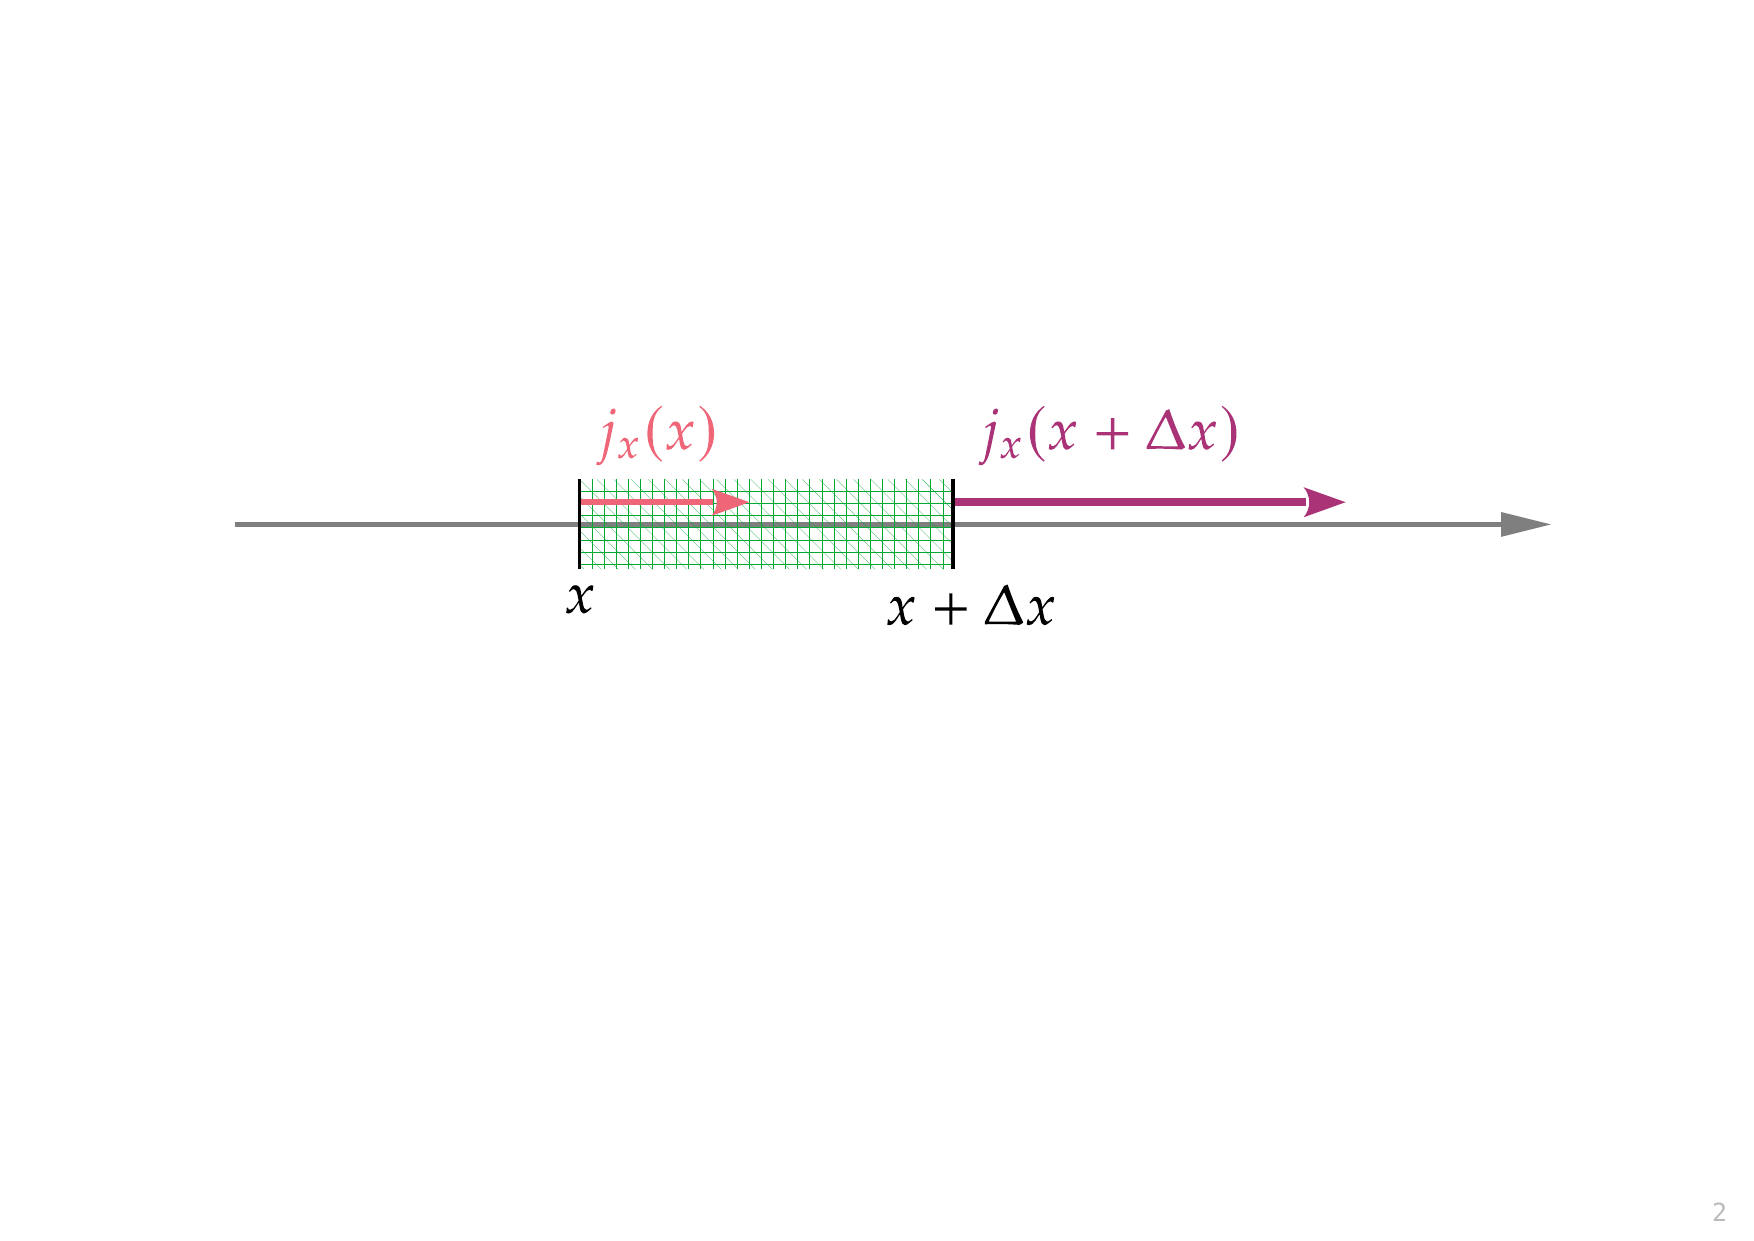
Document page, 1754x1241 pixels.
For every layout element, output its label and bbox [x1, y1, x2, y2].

text_box [579, 479, 951, 570]
text_box [596, 421, 614, 466]
text_box [1000, 437, 1021, 459]
text_box [992, 408, 999, 415]
text_box [1096, 418, 1129, 450]
text_box [1026, 596, 1055, 626]
text_box [699, 405, 715, 462]
text_box [1188, 421, 1217, 450]
text_box [1146, 409, 1185, 450]
text_box [666, 421, 694, 450]
text_box [1221, 405, 1237, 462]
text_box [618, 437, 639, 459]
text_box [566, 585, 594, 614]
text_box [887, 596, 915, 626]
text_box [610, 408, 616, 415]
text_box [978, 421, 997, 466]
text_box [1029, 405, 1045, 462]
text_box [935, 593, 967, 625]
text_box [984, 584, 1024, 625]
text_box [1048, 421, 1077, 450]
text_box [647, 405, 663, 462]
